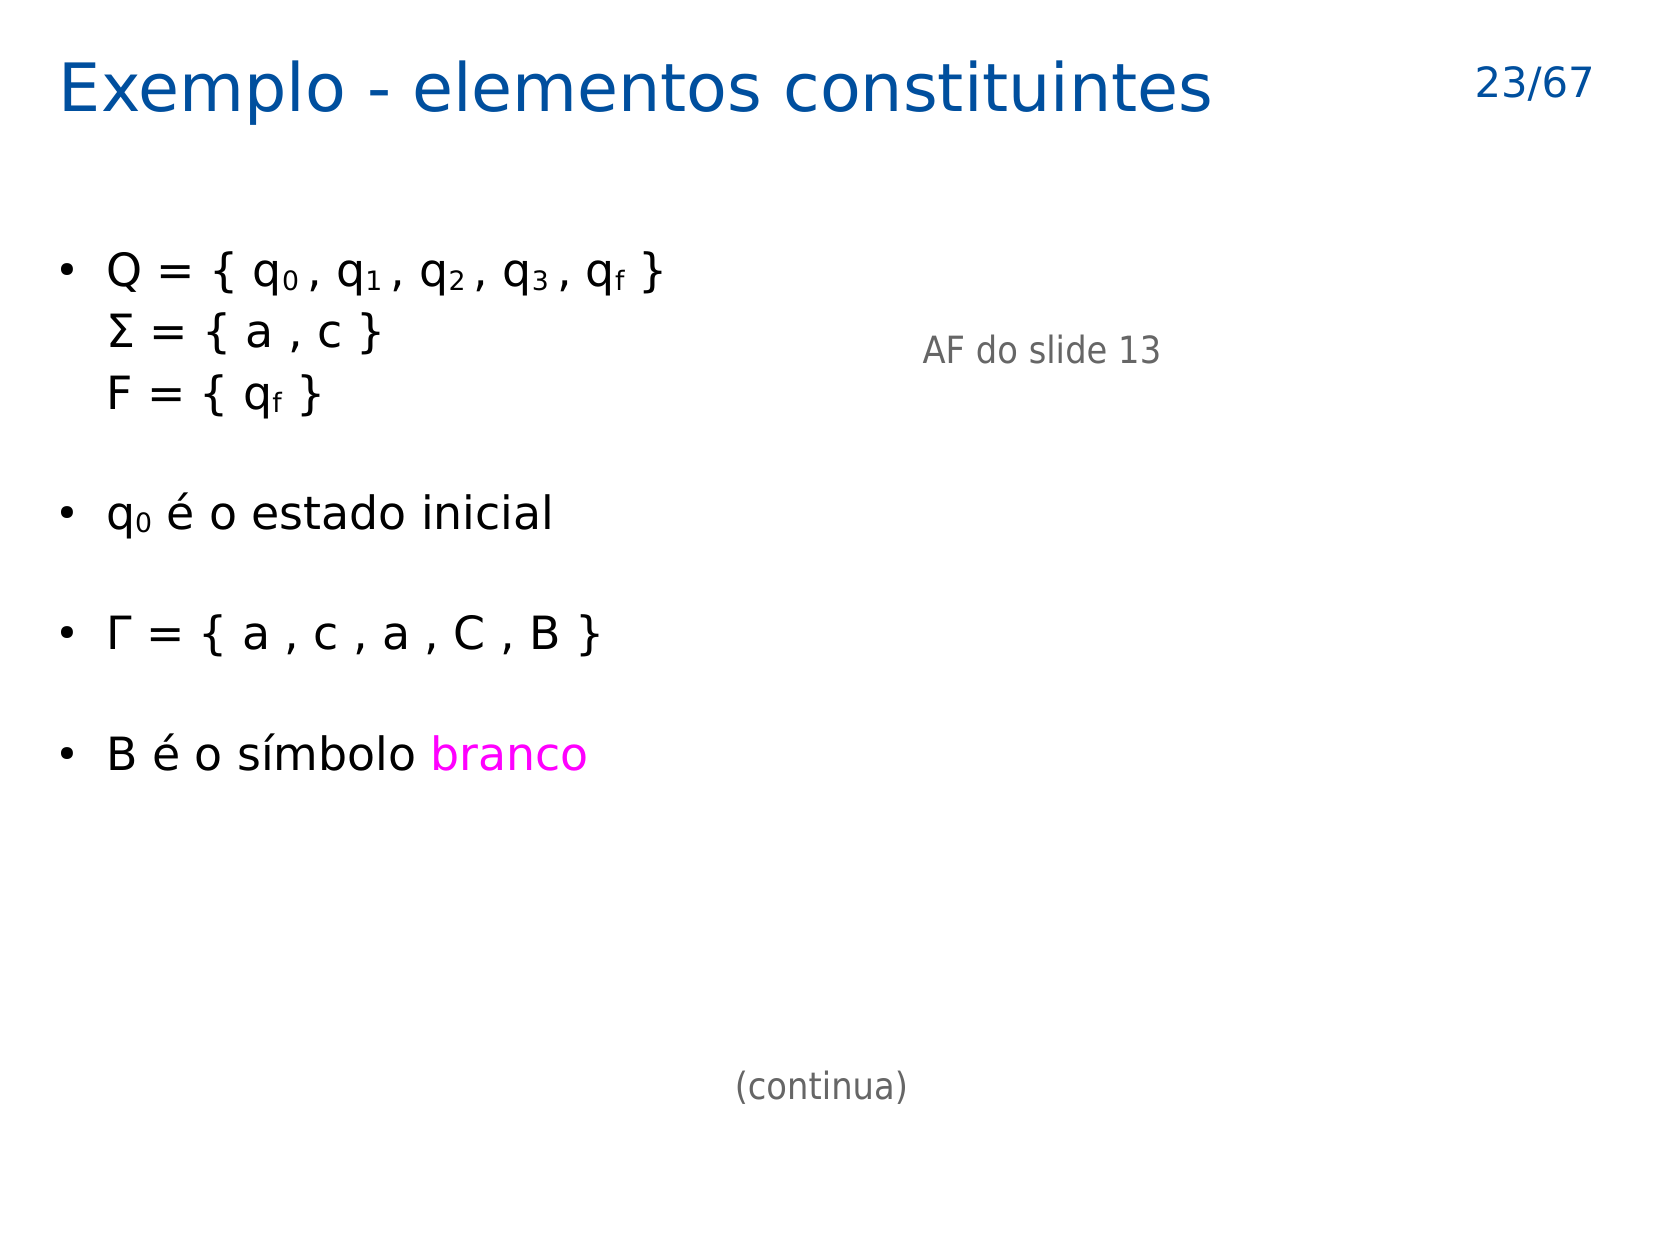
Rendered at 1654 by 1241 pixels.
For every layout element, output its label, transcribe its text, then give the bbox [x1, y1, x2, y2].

text_box AF do slide 13 [908, 321, 1203, 385]
text_box (continua) [720, 1057, 949, 1122]
list Q = { q0 , q1 , q2 , q3 , qf } Σ = { a , c } F = { qf } q0 é o estado inicial Γ = { a , c , a , C , B } B é o símbolo branco [59, 236, 1595, 1211]
title Exemplo - elementos constituintes [59, 29, 1625, 148]
